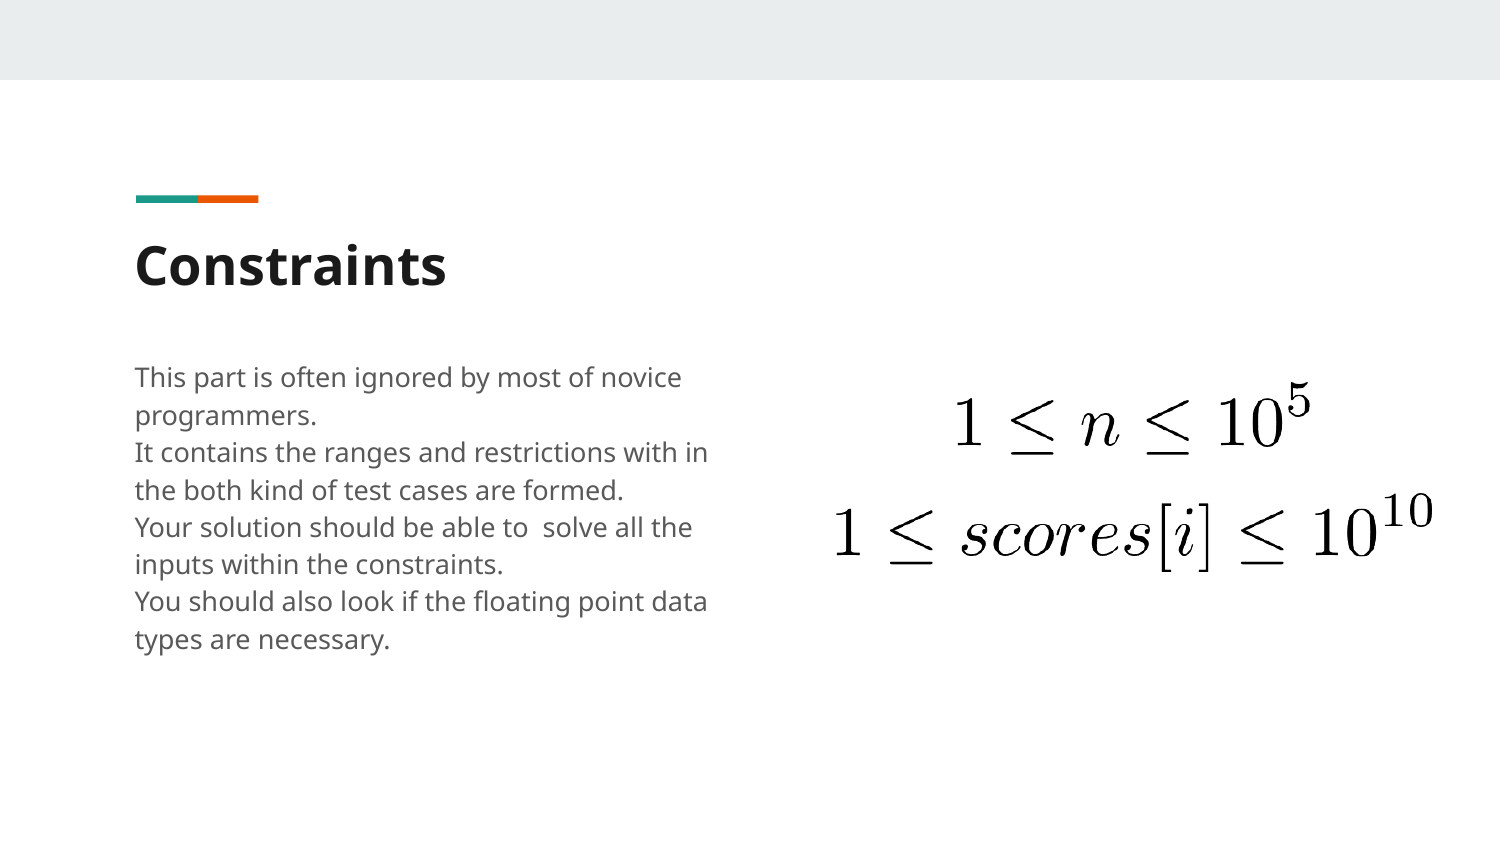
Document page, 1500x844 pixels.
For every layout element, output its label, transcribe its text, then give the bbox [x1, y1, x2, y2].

list This part is often ignored by most of novice programmers. It contains the ranges and restrictions with in the both kind of test cases are formed. Your solution should be able to solve all the inputs within the constraints. You should also look if the floating point data types are necessary. [119, 341, 739, 712]
title Constraints [119, 216, 1381, 305]
picture [836, 493, 1432, 573]
picture [957, 382, 1310, 455]
